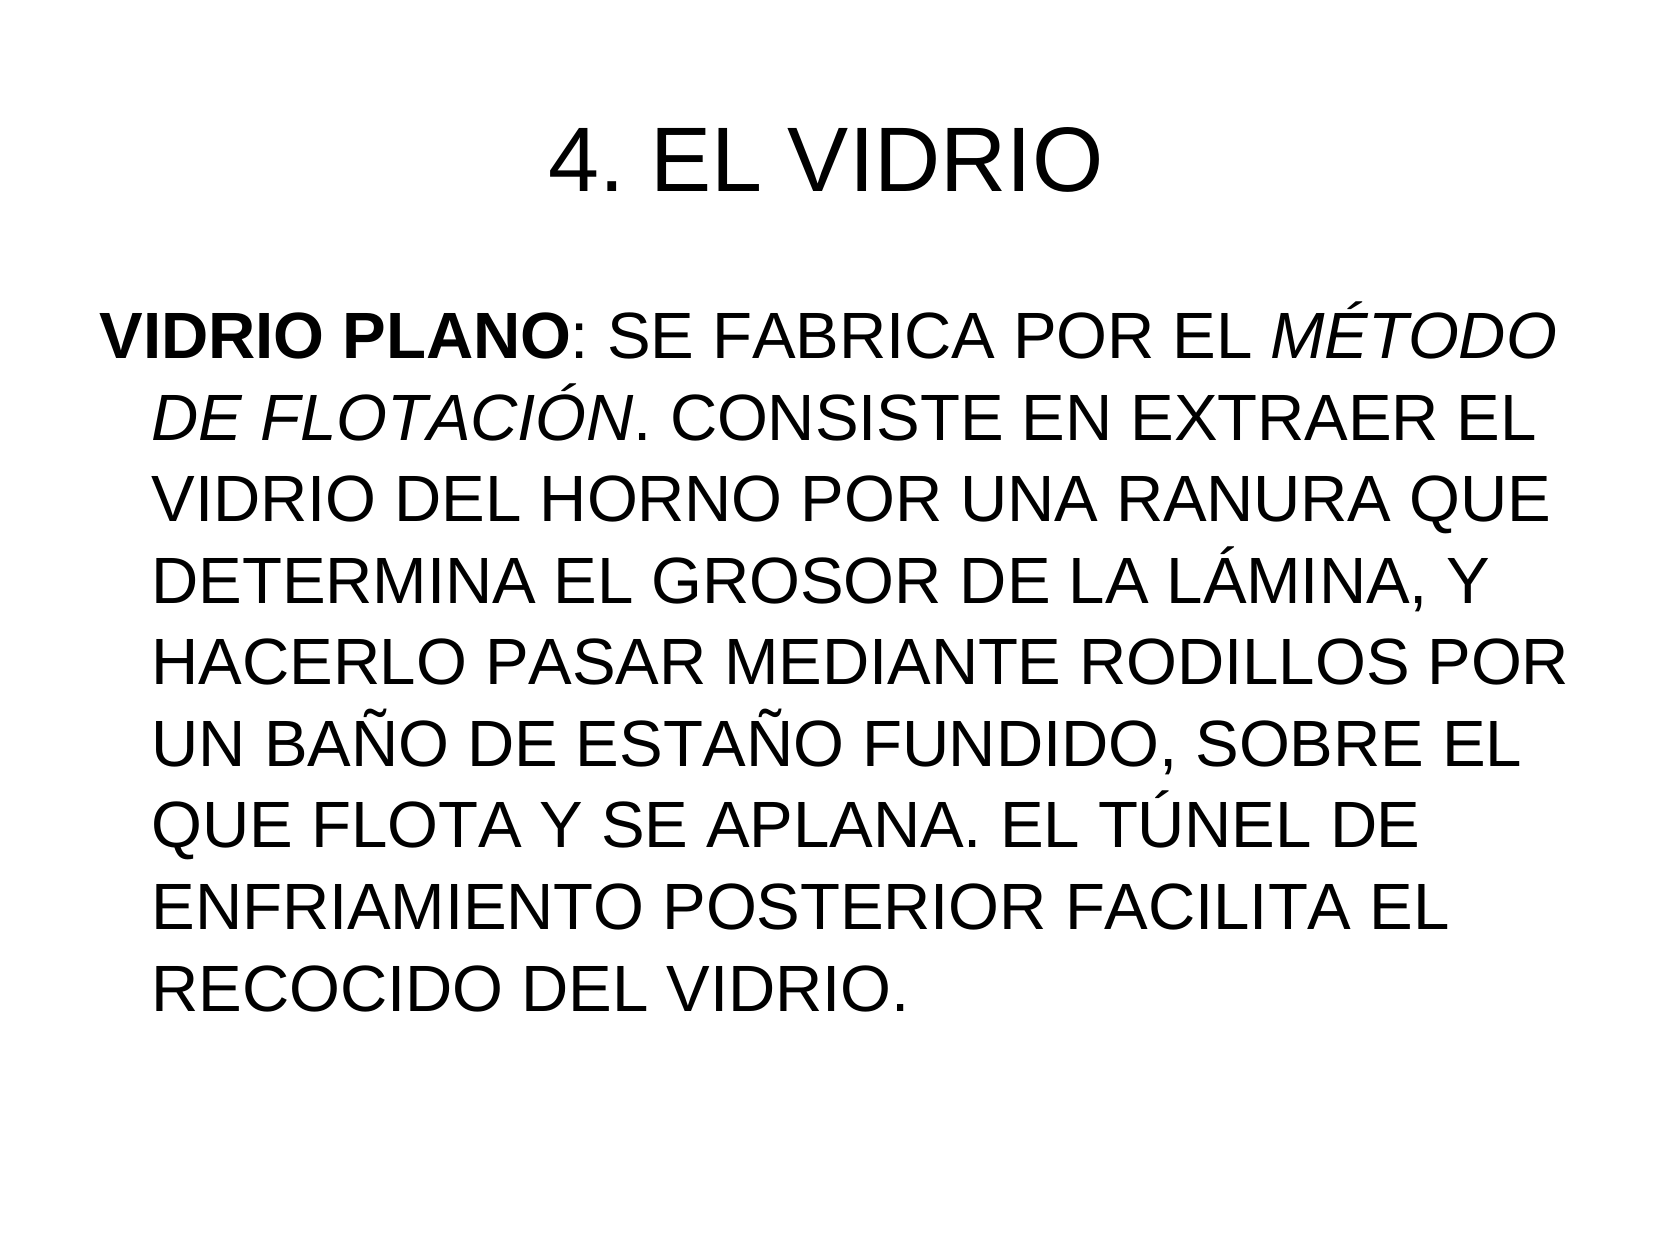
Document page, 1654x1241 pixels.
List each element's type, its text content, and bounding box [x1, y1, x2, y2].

list VIDRIO PLANO: SE FABRICA POR EL MÉTODO DE FLOTACIÓN. CONSISTE EN EXTRAER EL VIDRIO DEL HORNO POR UNA RANURA QUE DETERMINA EL GROSOR DE LA LÁMINA, Y HACERLO PASAR MEDIANTE RODILLOS POR UN BAÑO DE ESTAÑO FUNDIDO, SOBRE EL QUE FLOTA Y SE APLANA. EL TÚNEL DE ENFRIAMIENTO POSTERIOR FACILITA EL RECOCIDO DEL VIDRIO. [82, 290, 1571, 1109]
title 4. EL VIDRIO [82, 56, 1571, 249]
